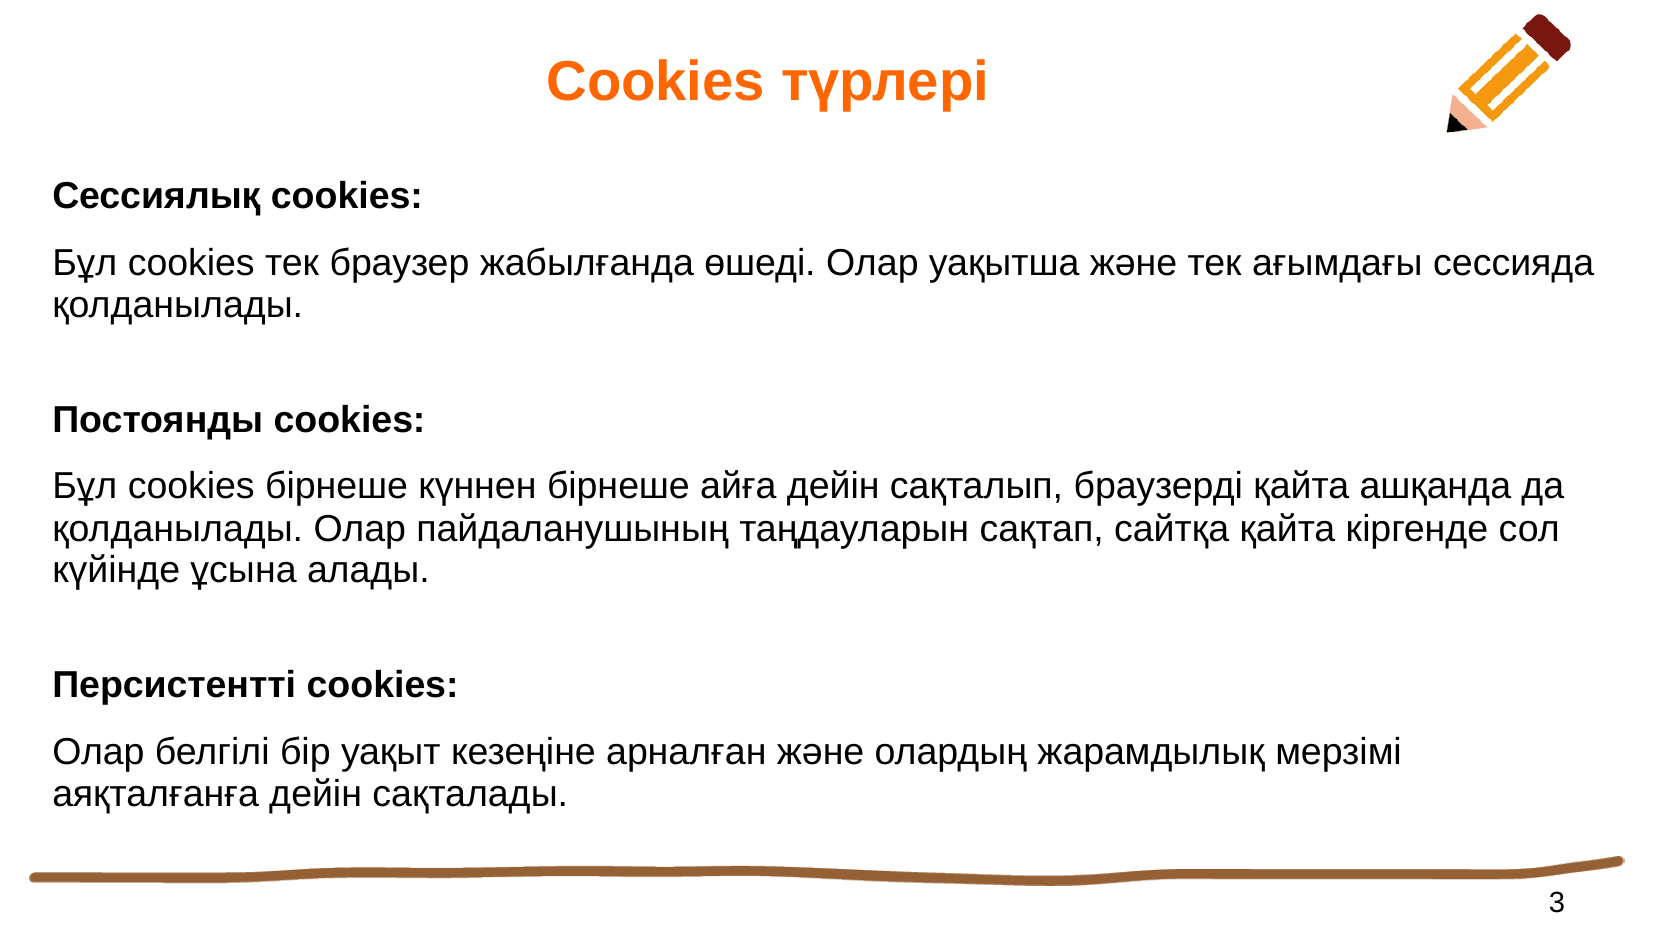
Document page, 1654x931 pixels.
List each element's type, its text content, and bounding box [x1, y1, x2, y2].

picture [29, 856, 1625, 886]
text_box Сессиялық cookies: Бұл cookies тек браузер жабылғанда өшеді. Олар уақытша және тек ағымдағы сессияда қолданылады. Постоянды cookies: Бұл cookies бірнеше күннен бірнеше айға дейін сақталып, браузерді қайта ашқанда да қолданылады. Олар пайдаланушының таңдауларын сақтап, сайтқа қайта кіргенде сол күйінде ұсына алады. Персистентті cookies: Олар белгілі бір уақыт кезеңіне арналған және олардың жарамдылық мерзімі аяқталғанға дейін сақталады. [37, 167, 1613, 805]
title Cookies түрлері [88, 29, 1447, 133]
picture [1446, 14, 1571, 133]
